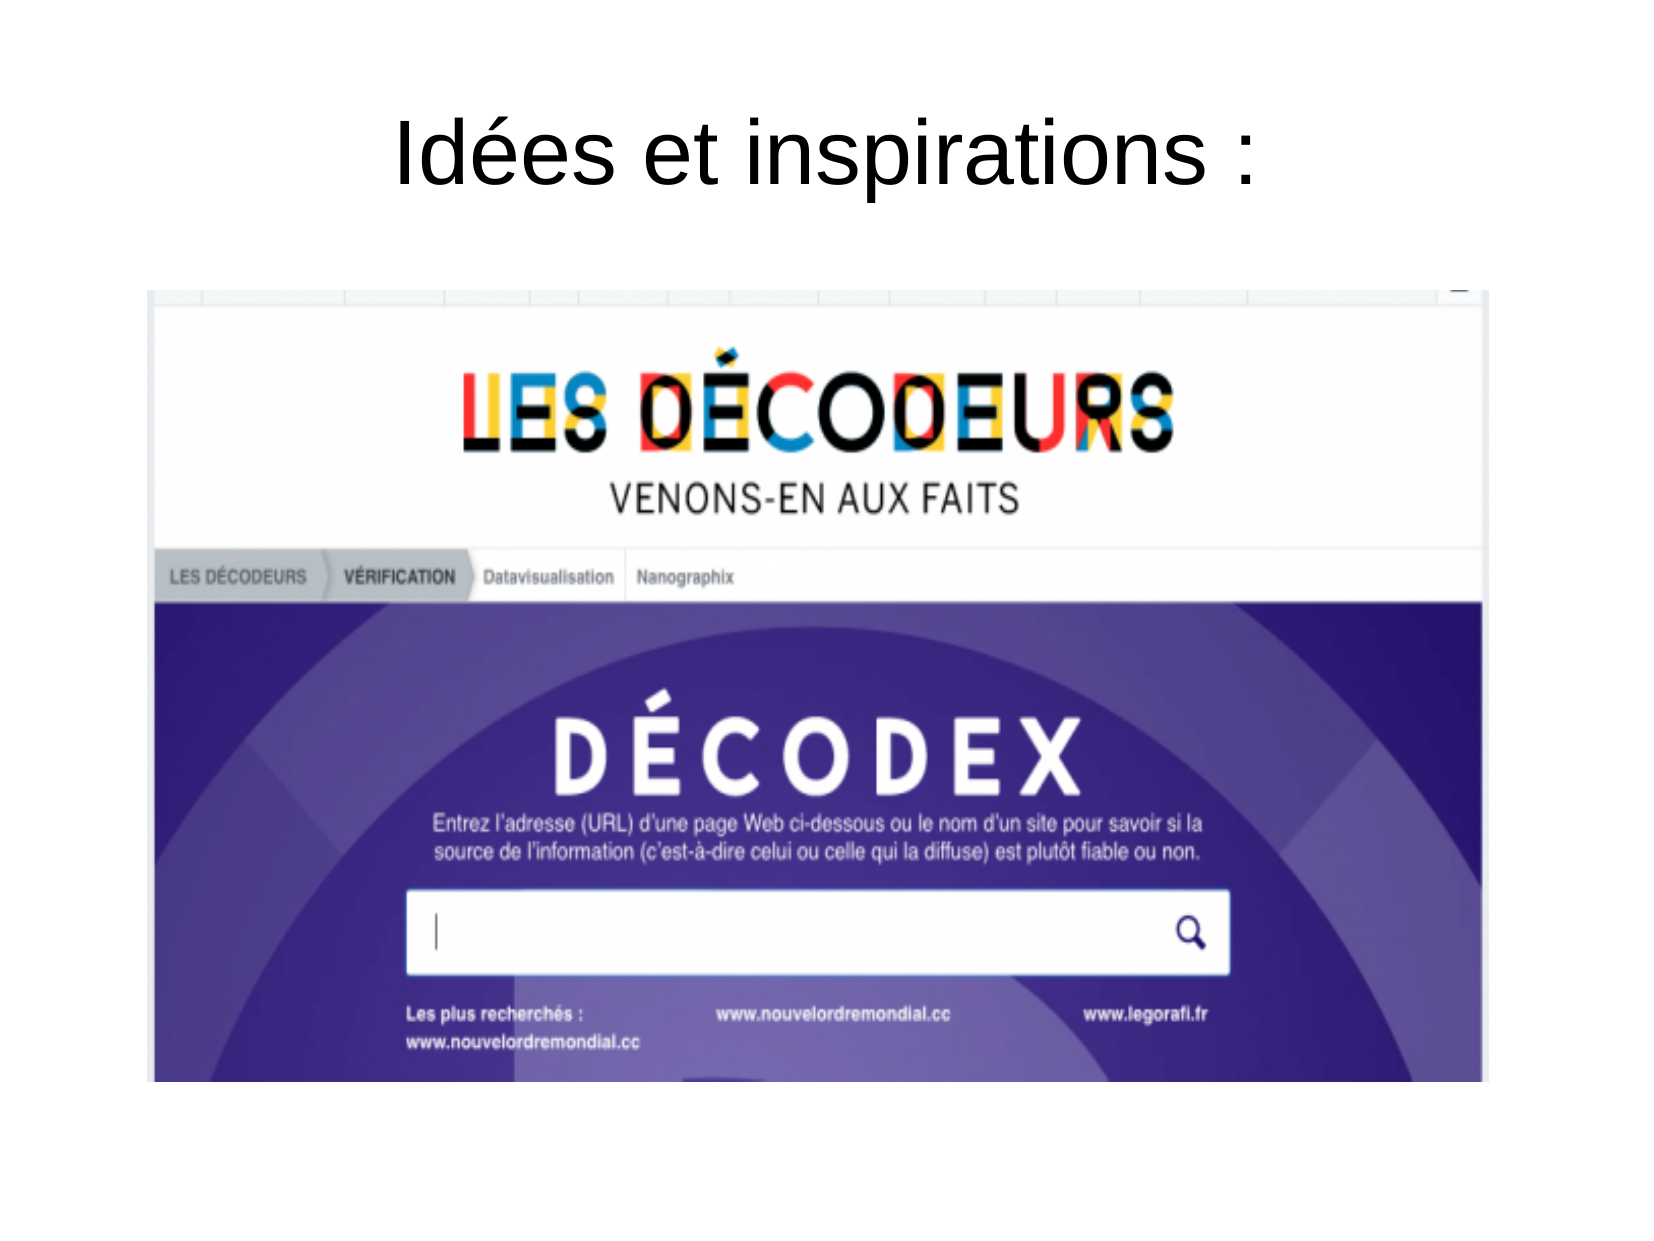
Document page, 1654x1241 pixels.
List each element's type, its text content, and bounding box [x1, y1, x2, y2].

title Idées et inspirations : [82, 49, 1571, 257]
picture [147, 290, 1489, 1082]
